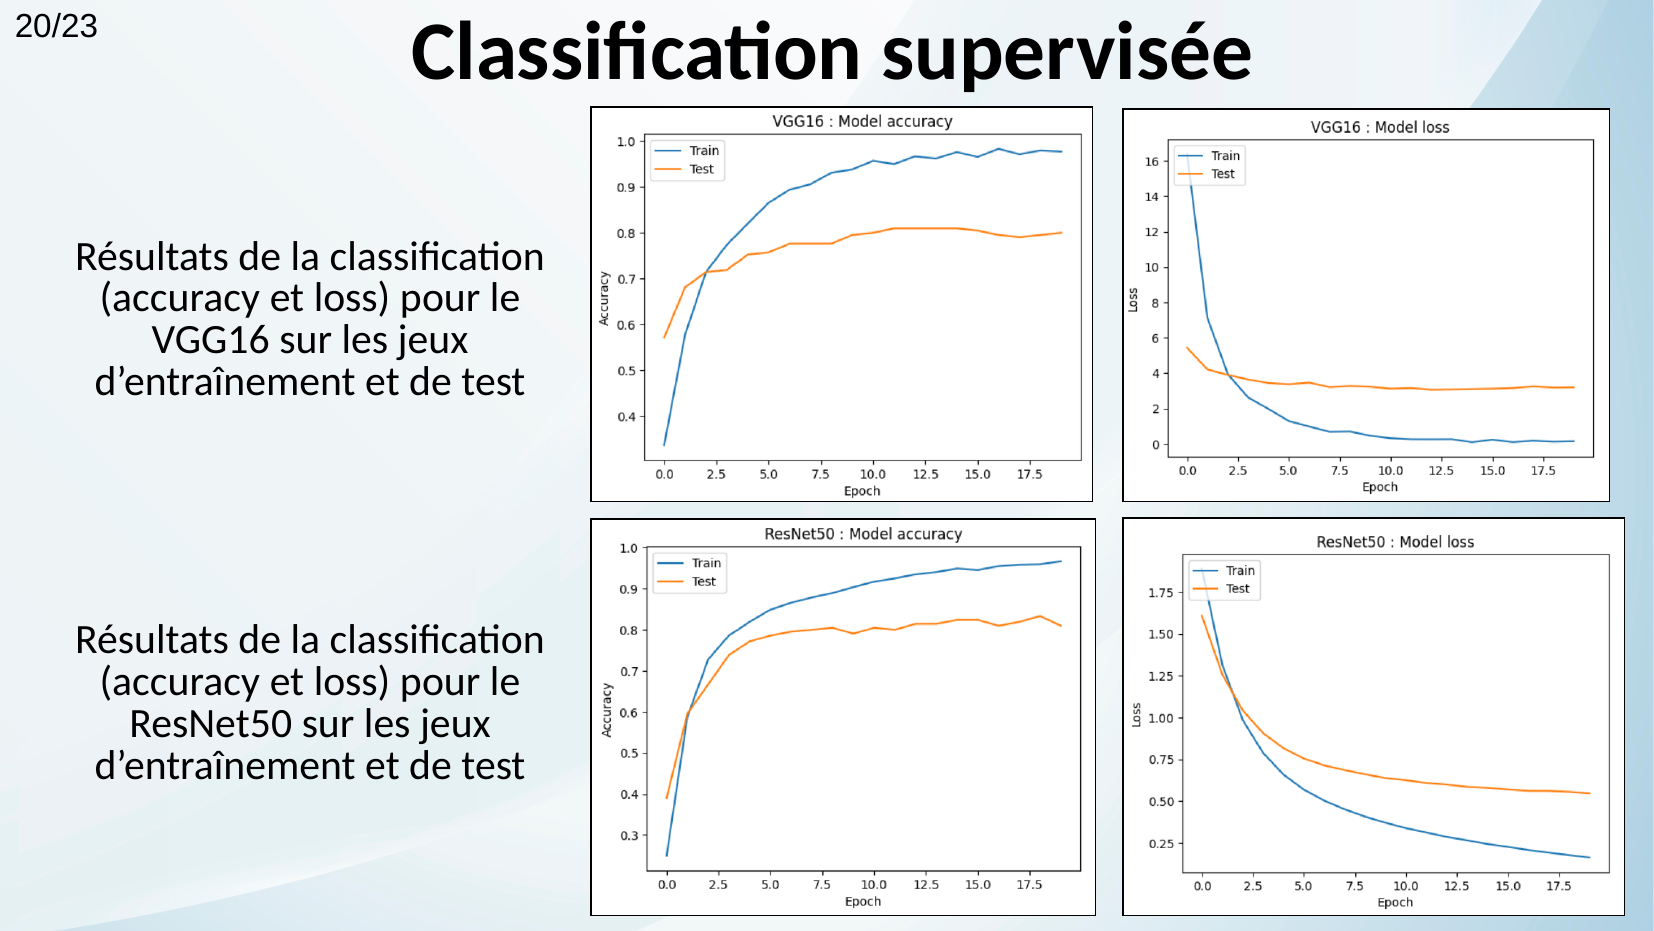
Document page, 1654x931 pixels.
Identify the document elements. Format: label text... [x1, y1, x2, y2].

text_box Résultats de la classification (accuracy et loss) pour le ResNet50 sur les jeux d’entraînement et de test [59, 615, 562, 798]
title Classification supervisée [88, 0, 1577, 125]
text_box 20/23 [0, 0, 88, 60]
picture [0, 0, 1654, 931]
text_box Résultats de la classification (accuracy et loss) pour le VGG16 sur les jeux d’entraînement et de test [59, 231, 562, 414]
